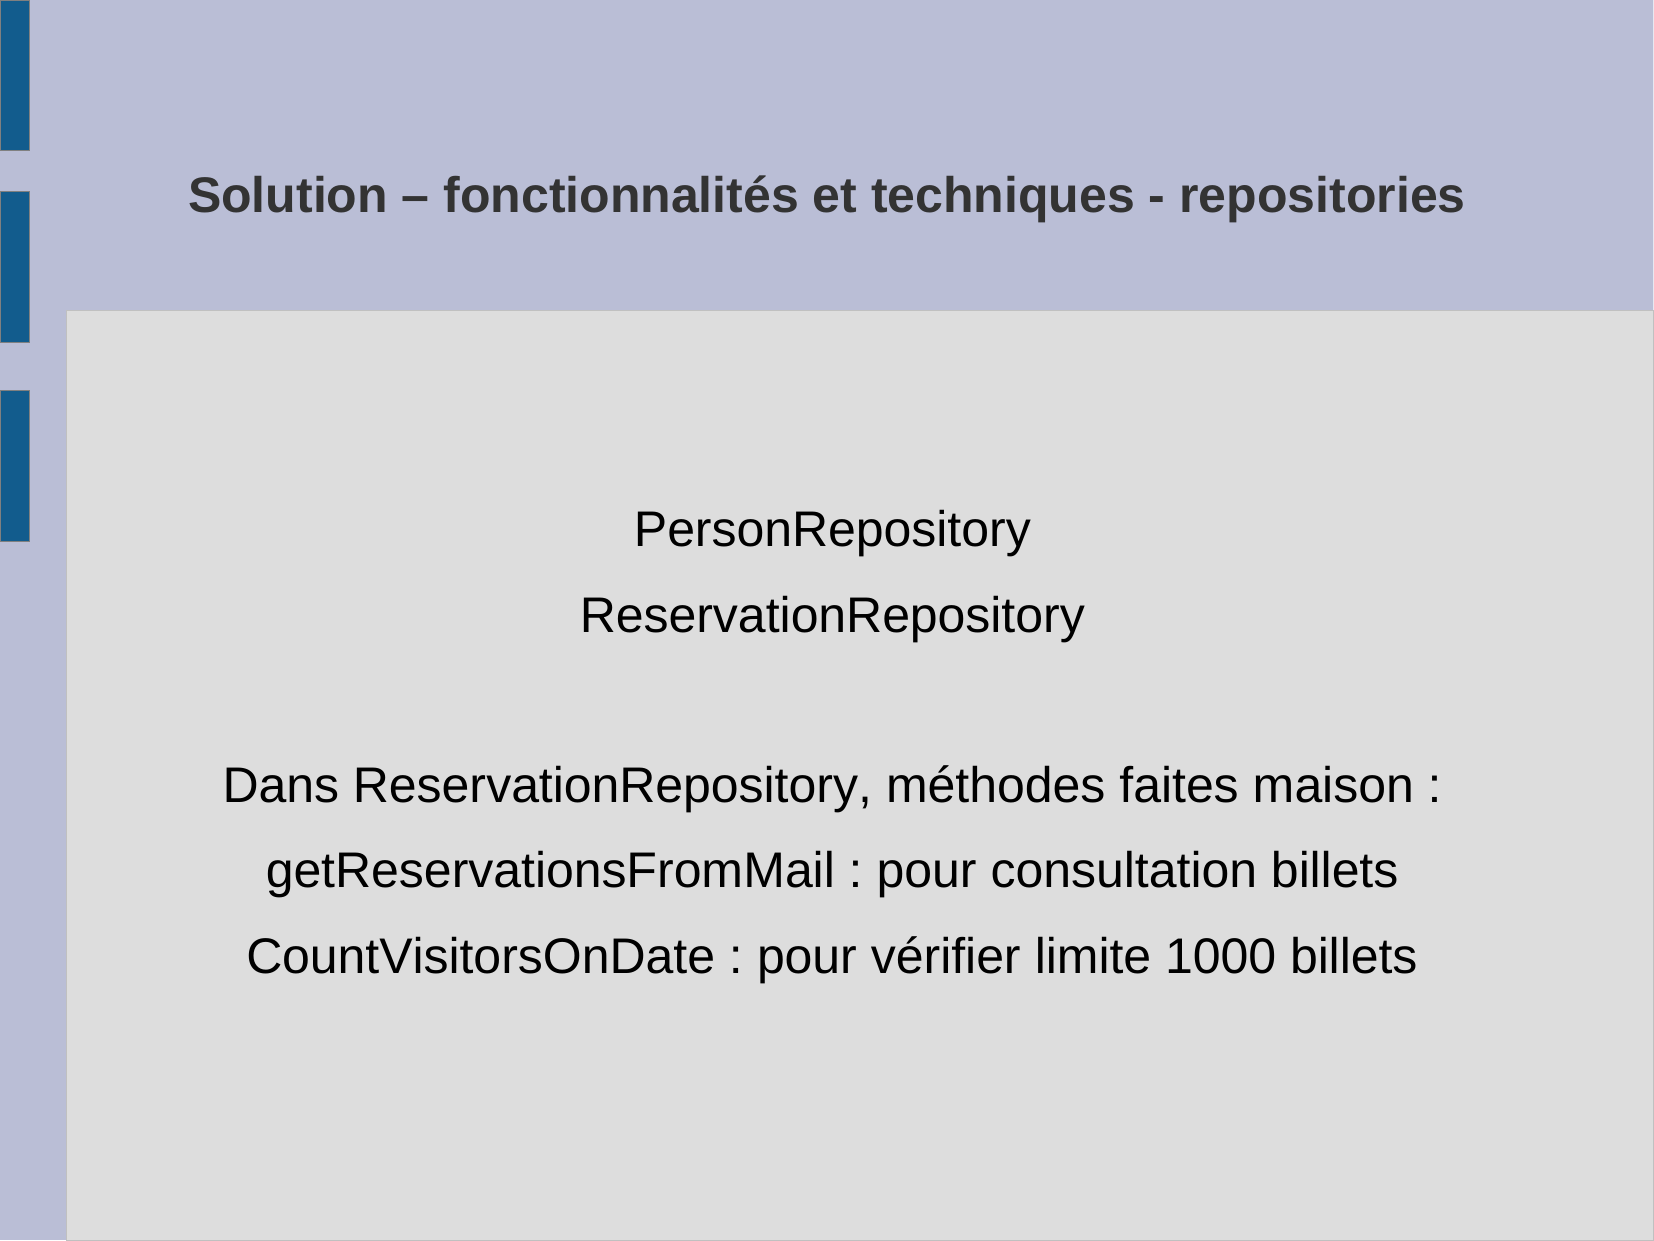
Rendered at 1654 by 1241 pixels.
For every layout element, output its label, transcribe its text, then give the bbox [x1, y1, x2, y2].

list PersonRepository ReservationRepository Dans ReservationRepository, méthodes faites maison : getReservationsFromMail : pour consultation billets CountVisitorsOnDate : pour vérifier limite 1000 billets [126, 501, 1539, 984]
title Solution – fonctionnalités et techniques - repositories [121, 91, 1534, 299]
